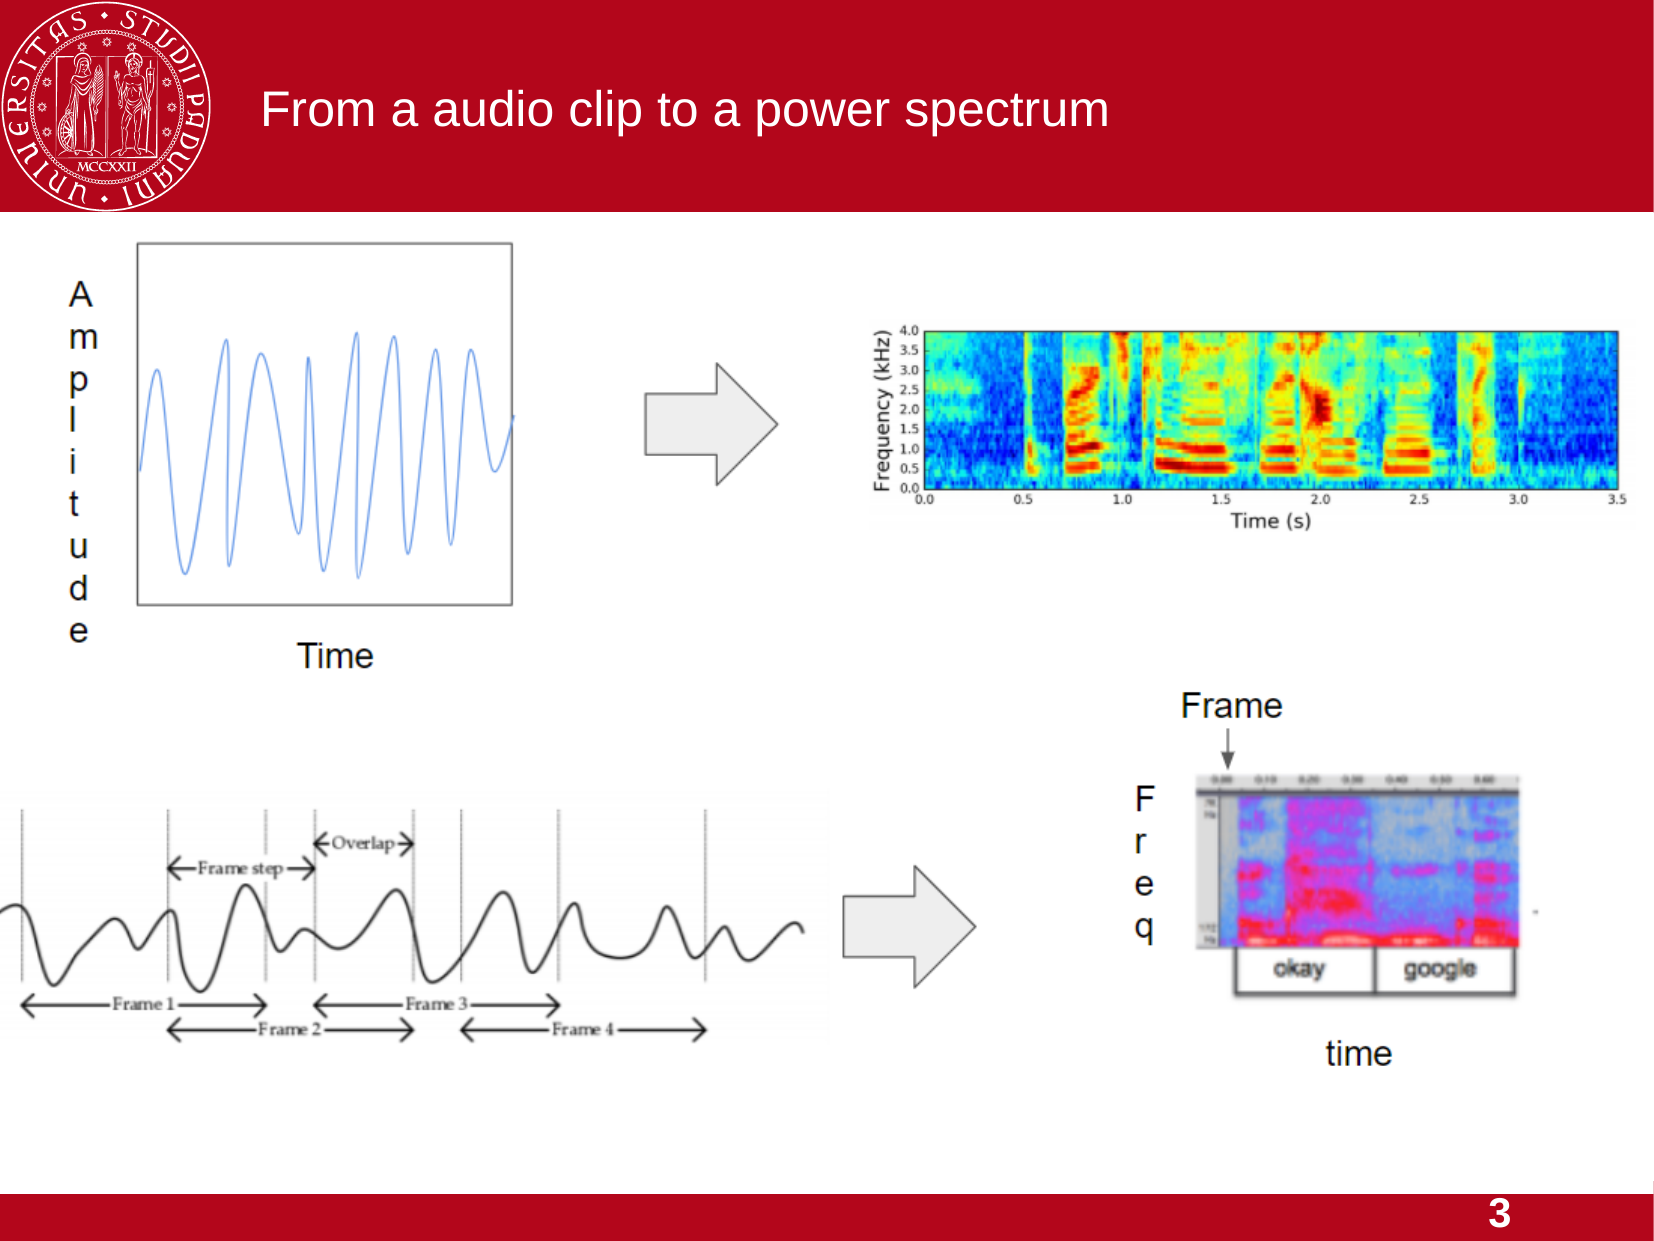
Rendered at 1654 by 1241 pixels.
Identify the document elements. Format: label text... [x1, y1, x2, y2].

picture [0, 212, 1654, 1194]
text_box [1488, 1194, 1630, 1241]
title From a audio clip to a power spectrum [259, 0, 1619, 212]
